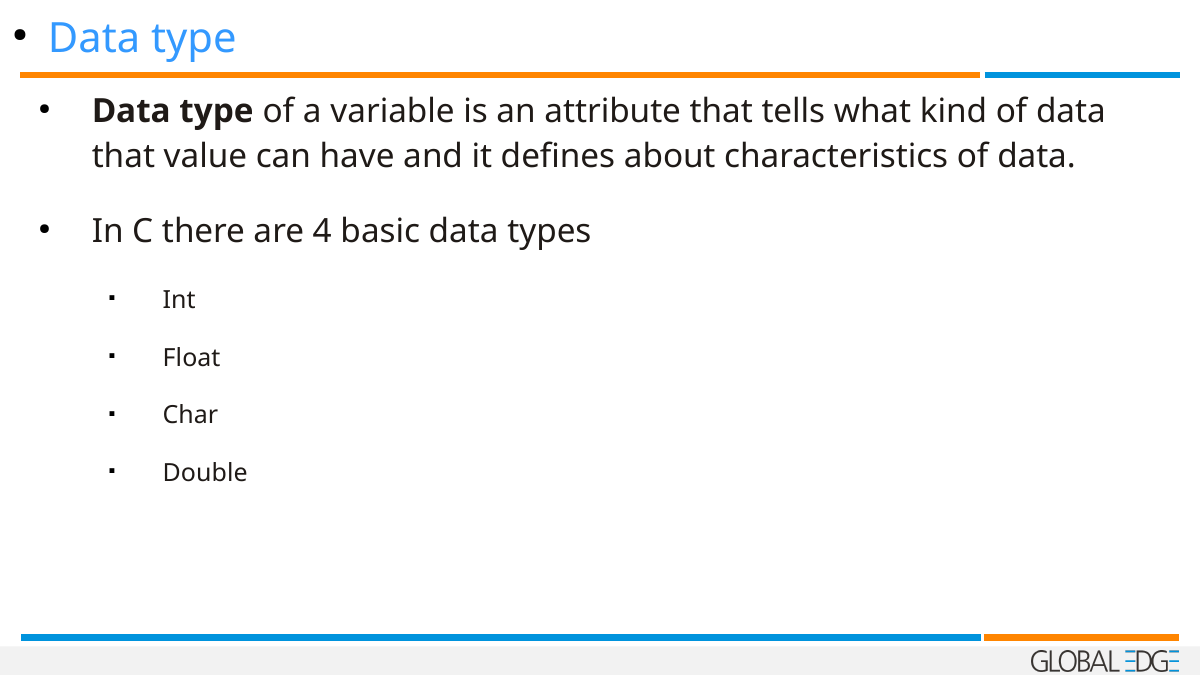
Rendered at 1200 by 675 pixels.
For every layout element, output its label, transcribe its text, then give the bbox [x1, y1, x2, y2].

list Data type of a variable is an attribute that tells what kind of data that value can have and it defines about characteristics of data. In C there are 4 basic data types Int Float Char Double [21, 86, 1170, 615]
picture [1031, 650, 1179, 672]
title Data type [12, 9, 1088, 63]
